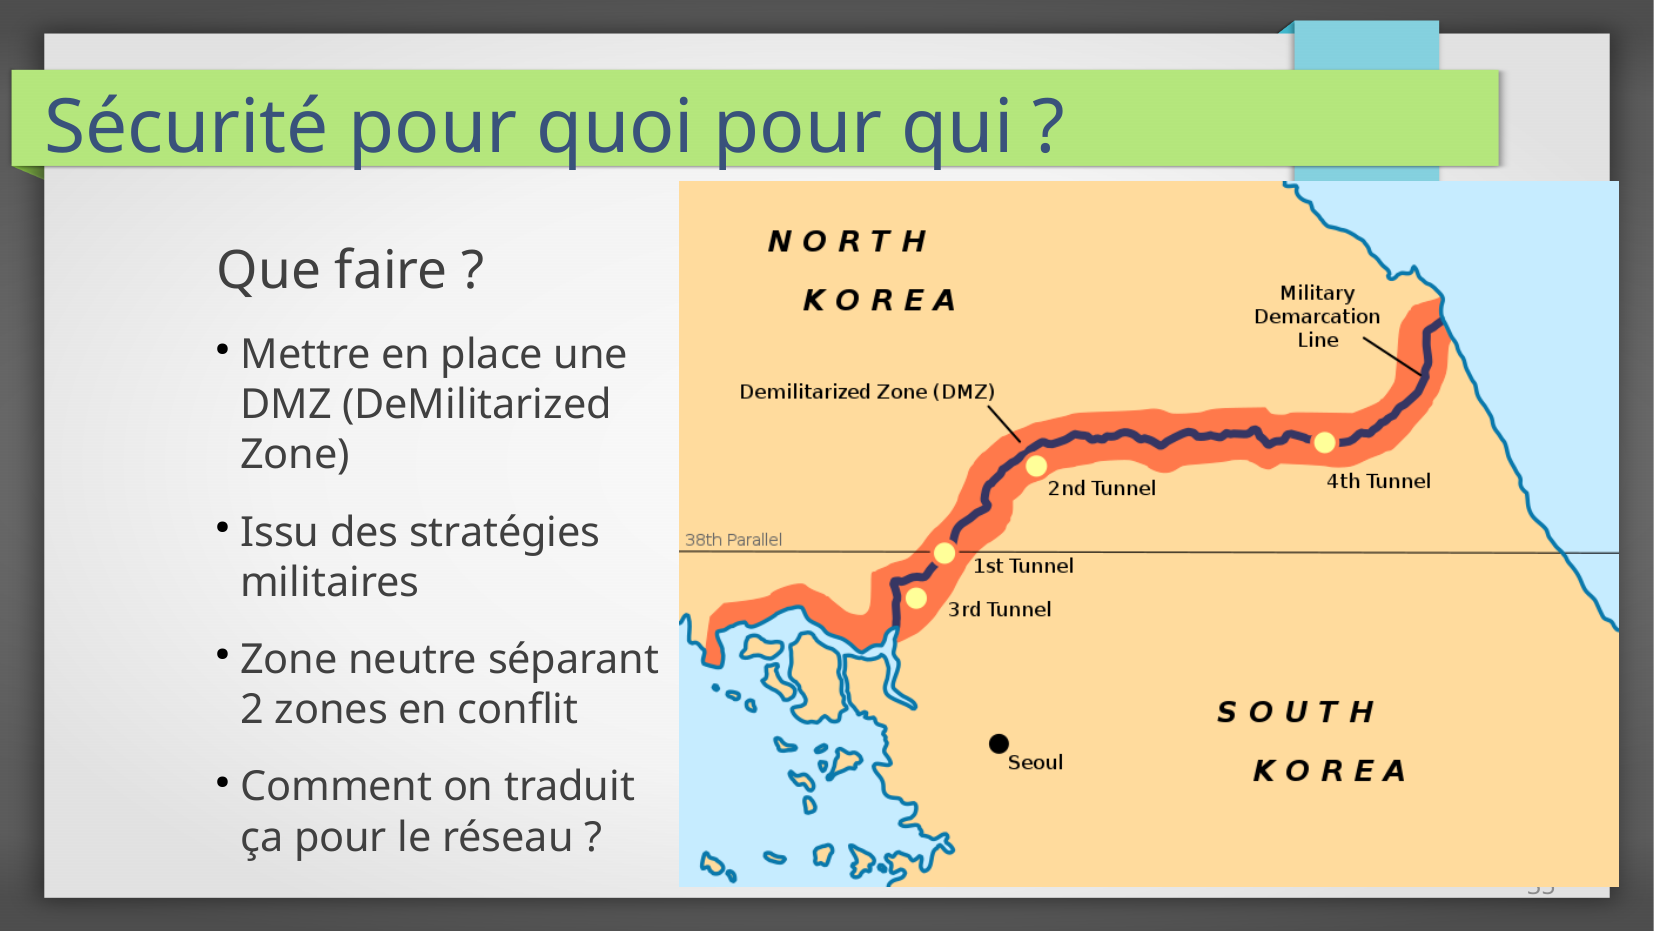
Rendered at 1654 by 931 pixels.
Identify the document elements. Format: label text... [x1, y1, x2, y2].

text_box <numéro> [1184, 887, 1571, 912]
text_box Que faire ? Mettre en place une DMZ (DeMilitarized Zone) Issu des stratégies militaires Zone neutre séparant 2 zones en conflit Comment on traduit ça pour le réseau ? [175, 228, 679, 886]
text_box Sécurité pour quoi pour qui ? [29, 29, 1518, 174]
picture [0, 0, 1654, 931]
